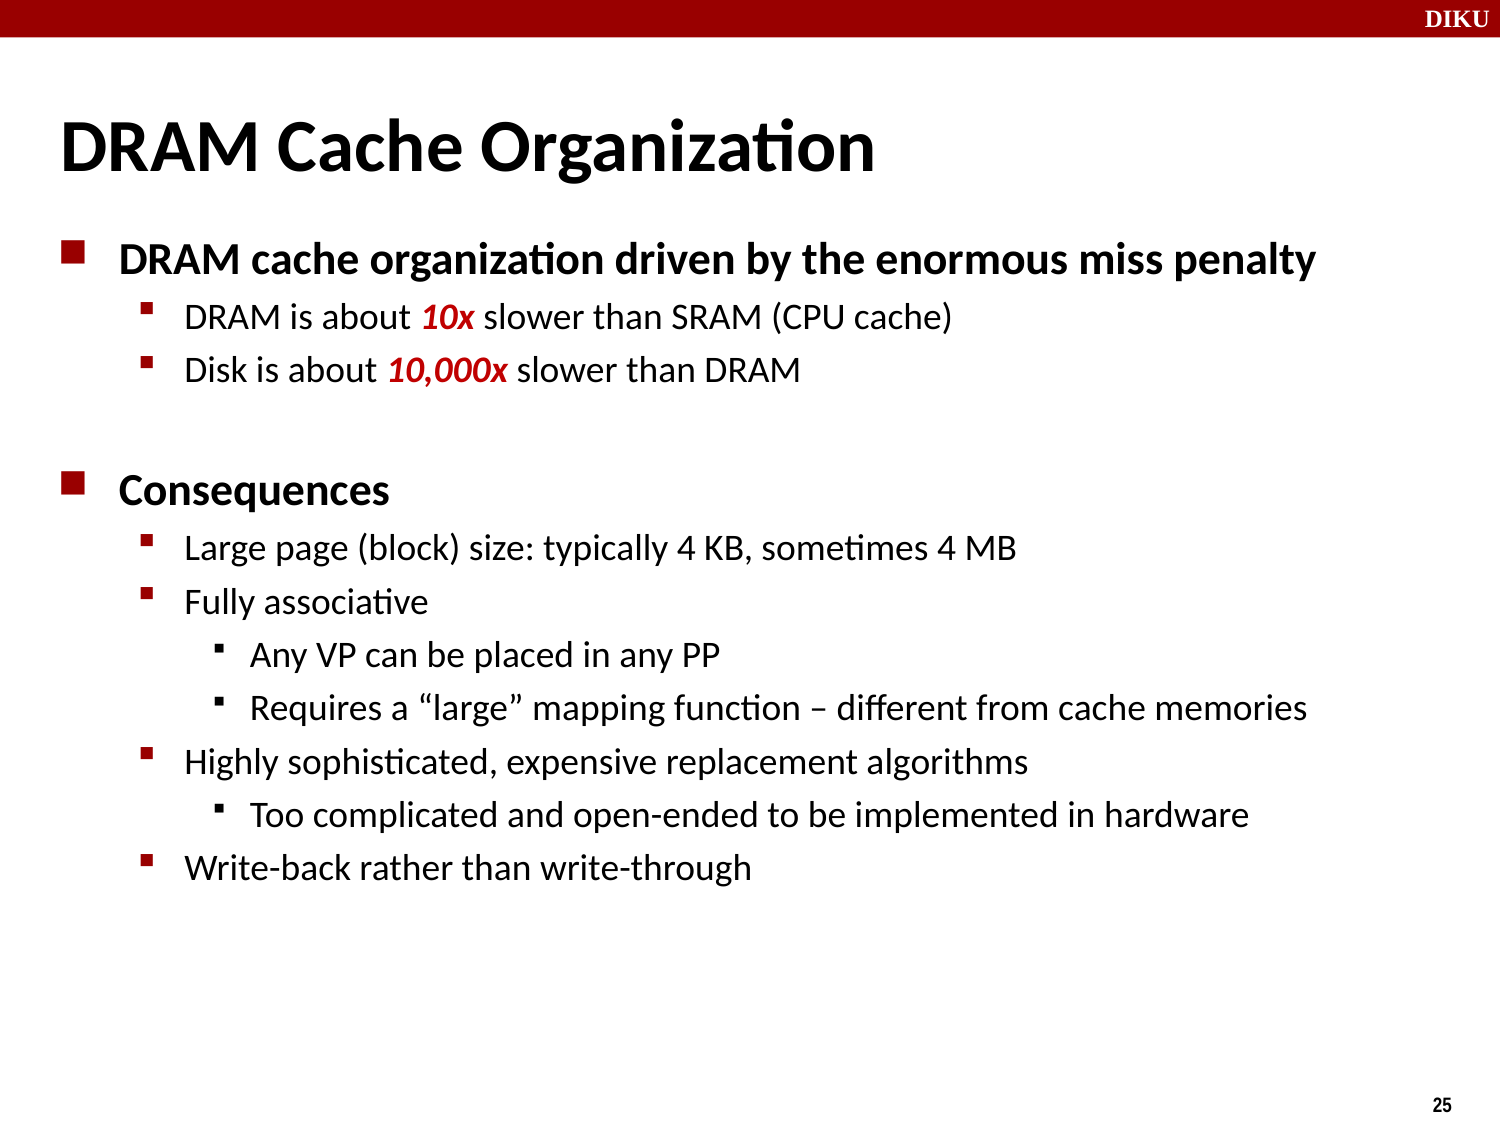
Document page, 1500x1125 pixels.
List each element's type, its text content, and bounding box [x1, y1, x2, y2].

text_box DRAM Cache Organization [45, 76, 1405, 206]
text_box DRAM cache organization driven by the enormous miss penalty DRAM is about 10x slower than SRAM (CPU cache) Disk is about 10,000x slower than DRAM Consequences Large page (block) size: typically 4 KB, sometimes 4 MB Fully associative Any VP can be placed in any PP Requires a “large” mapping function – different from cache memories Highly sophisticated, expensive replacement algorithms Too complicated and open-ended to be implemented in hardware Write-back rather than write-through [47, 221, 1450, 1100]
